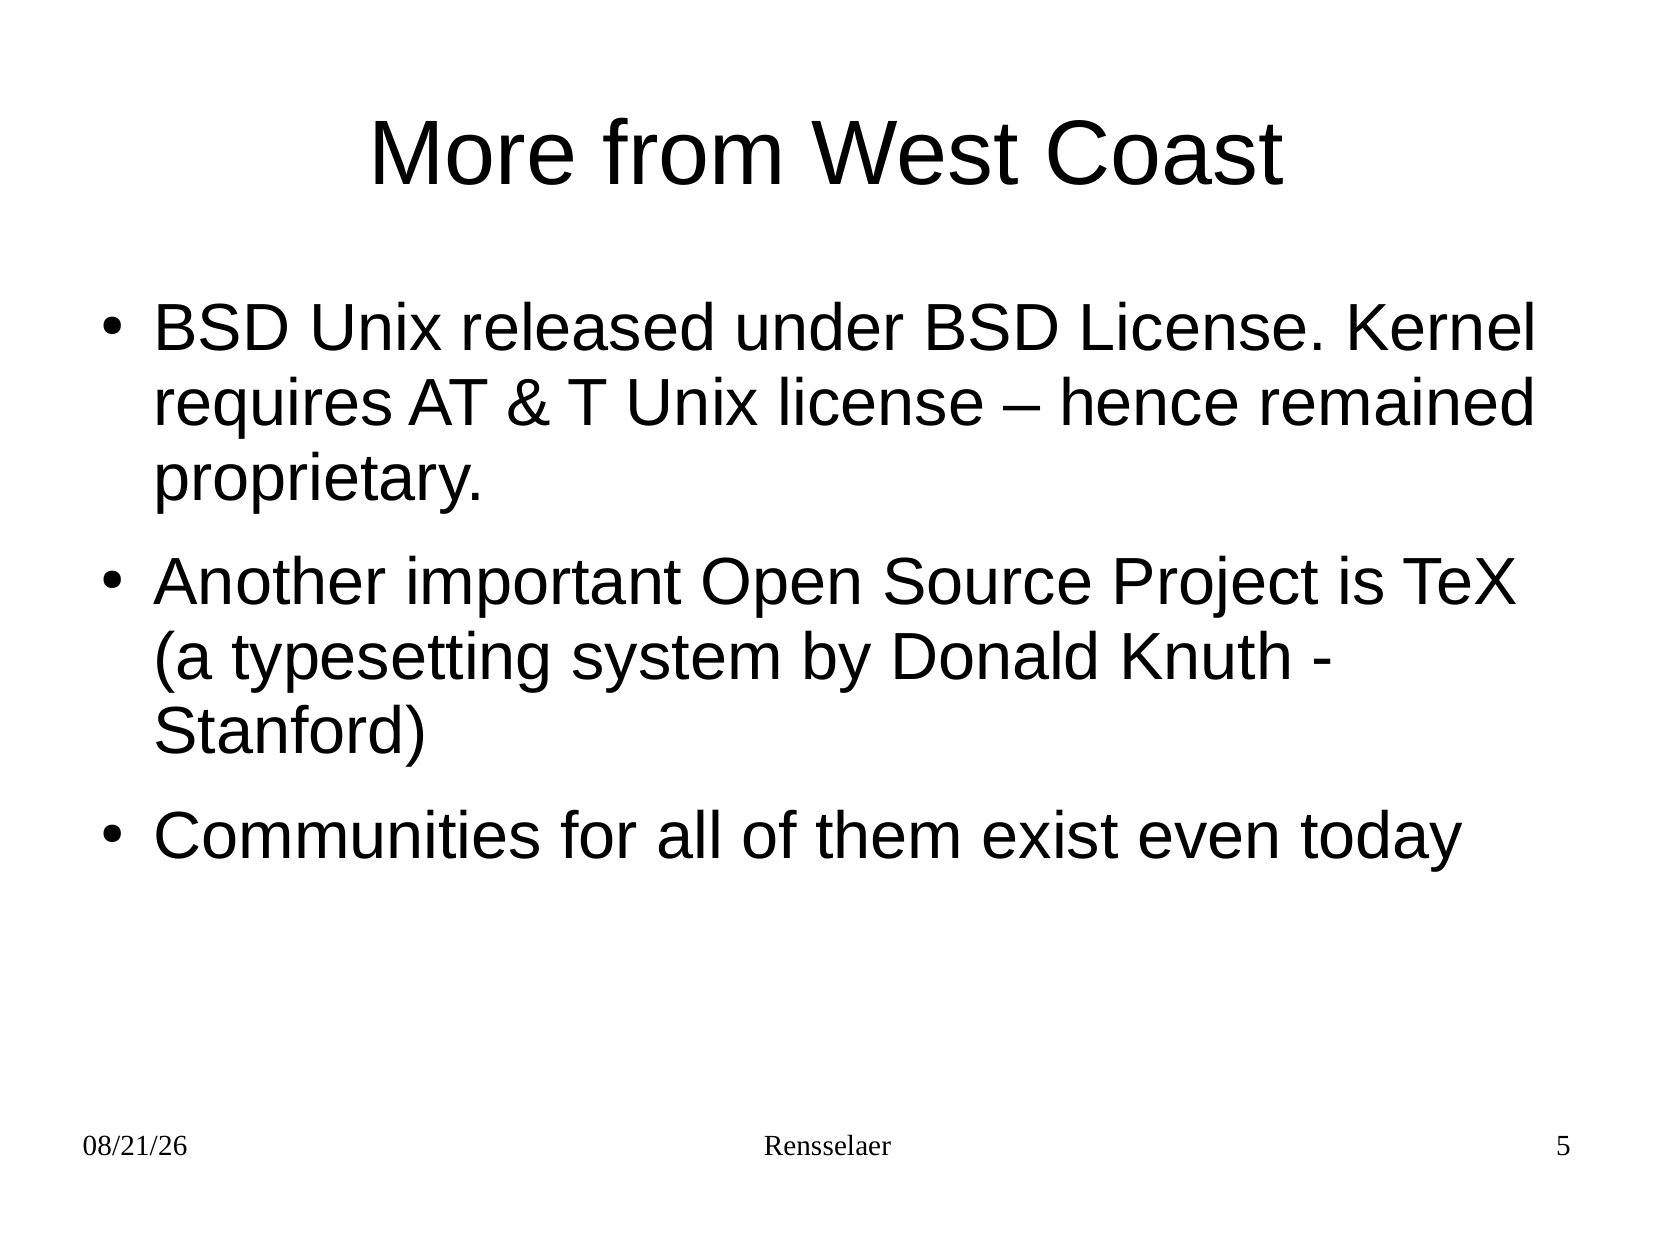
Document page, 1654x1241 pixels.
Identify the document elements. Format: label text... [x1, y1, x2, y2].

title More from West Coast [82, 49, 1571, 257]
list BSD Unix released under BSD License. Kernel requires AT & T Unix license – hence remained proprietary. Another important Open Source Project is TeX (a typesetting system by Donald Knuth - Stanford) Communities for all of them exist even today [82, 290, 1571, 1010]
